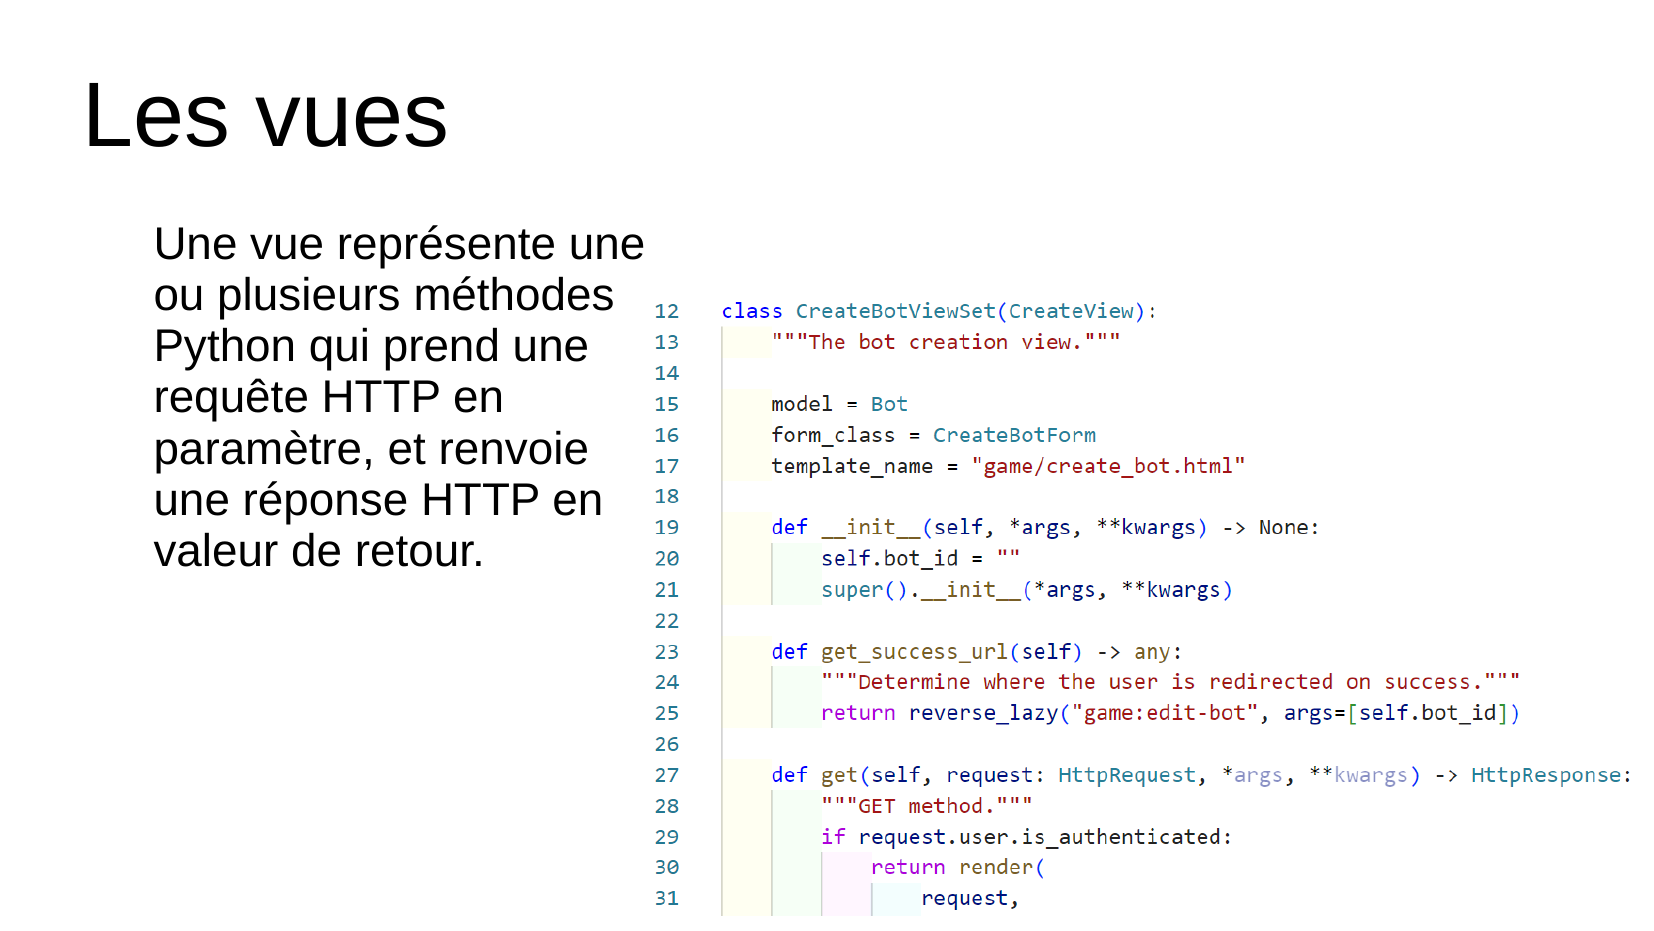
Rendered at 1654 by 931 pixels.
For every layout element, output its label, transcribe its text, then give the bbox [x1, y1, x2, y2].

list Une vue représente une ou plusieurs méthodes Python qui prend une requête HTTP en paramètre, et renvoie une réponse HTTP en valeur de retour. [82, 217, 650, 758]
title Les vues [82, 37, 1571, 193]
picture [649, 295, 1641, 916]
